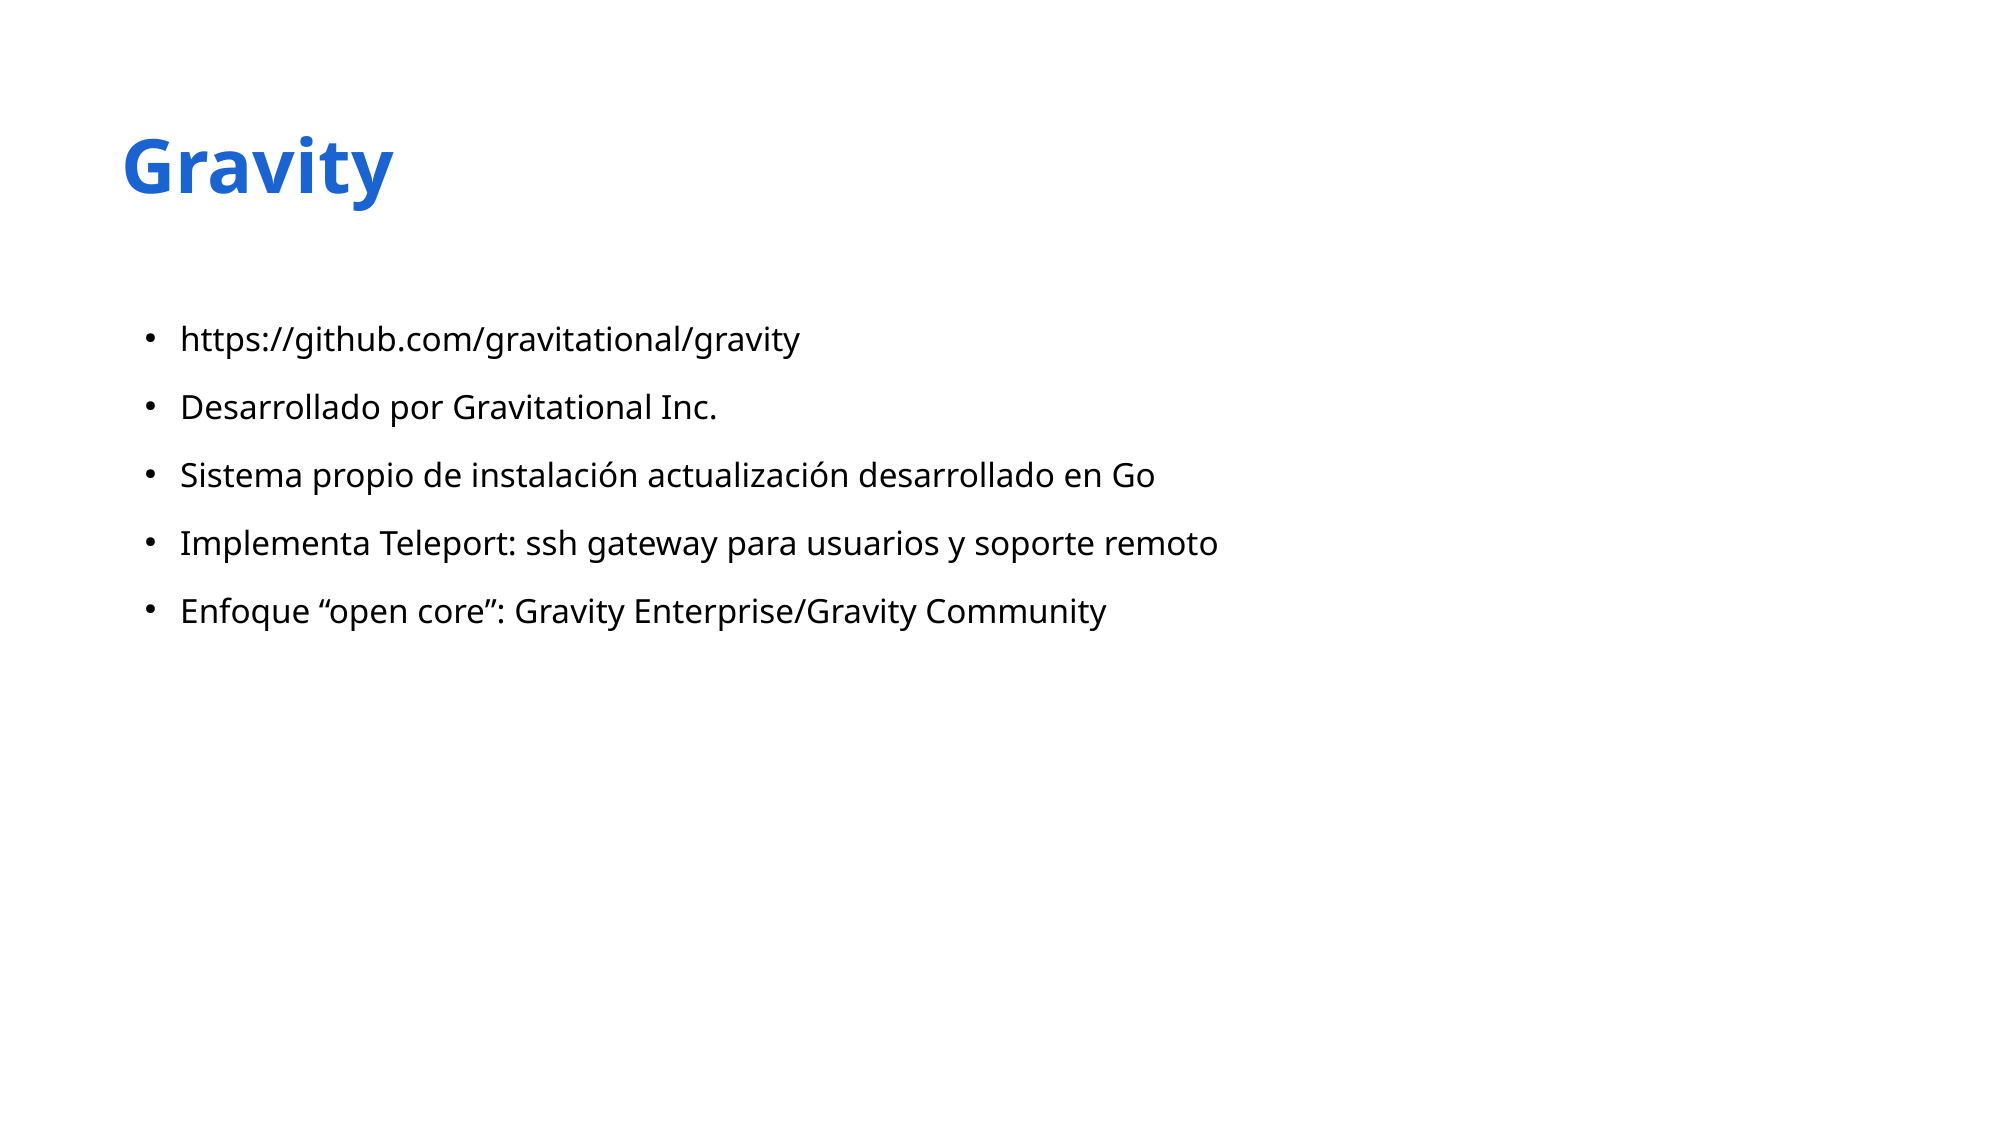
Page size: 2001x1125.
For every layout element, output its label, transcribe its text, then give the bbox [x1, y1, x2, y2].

text_box https://github.com/gravitational/gravity Desarrollado por Gravitational Inc. Sistema propio de instalación actualización desarrollado en Go Implementa Teleport: ssh gateway para usuarios y soporte remoto Enfoque “open core”: Gravity Enterprise/Gravity Community [129, 286, 1843, 940]
text_box Gravity [106, 106, 1878, 293]
